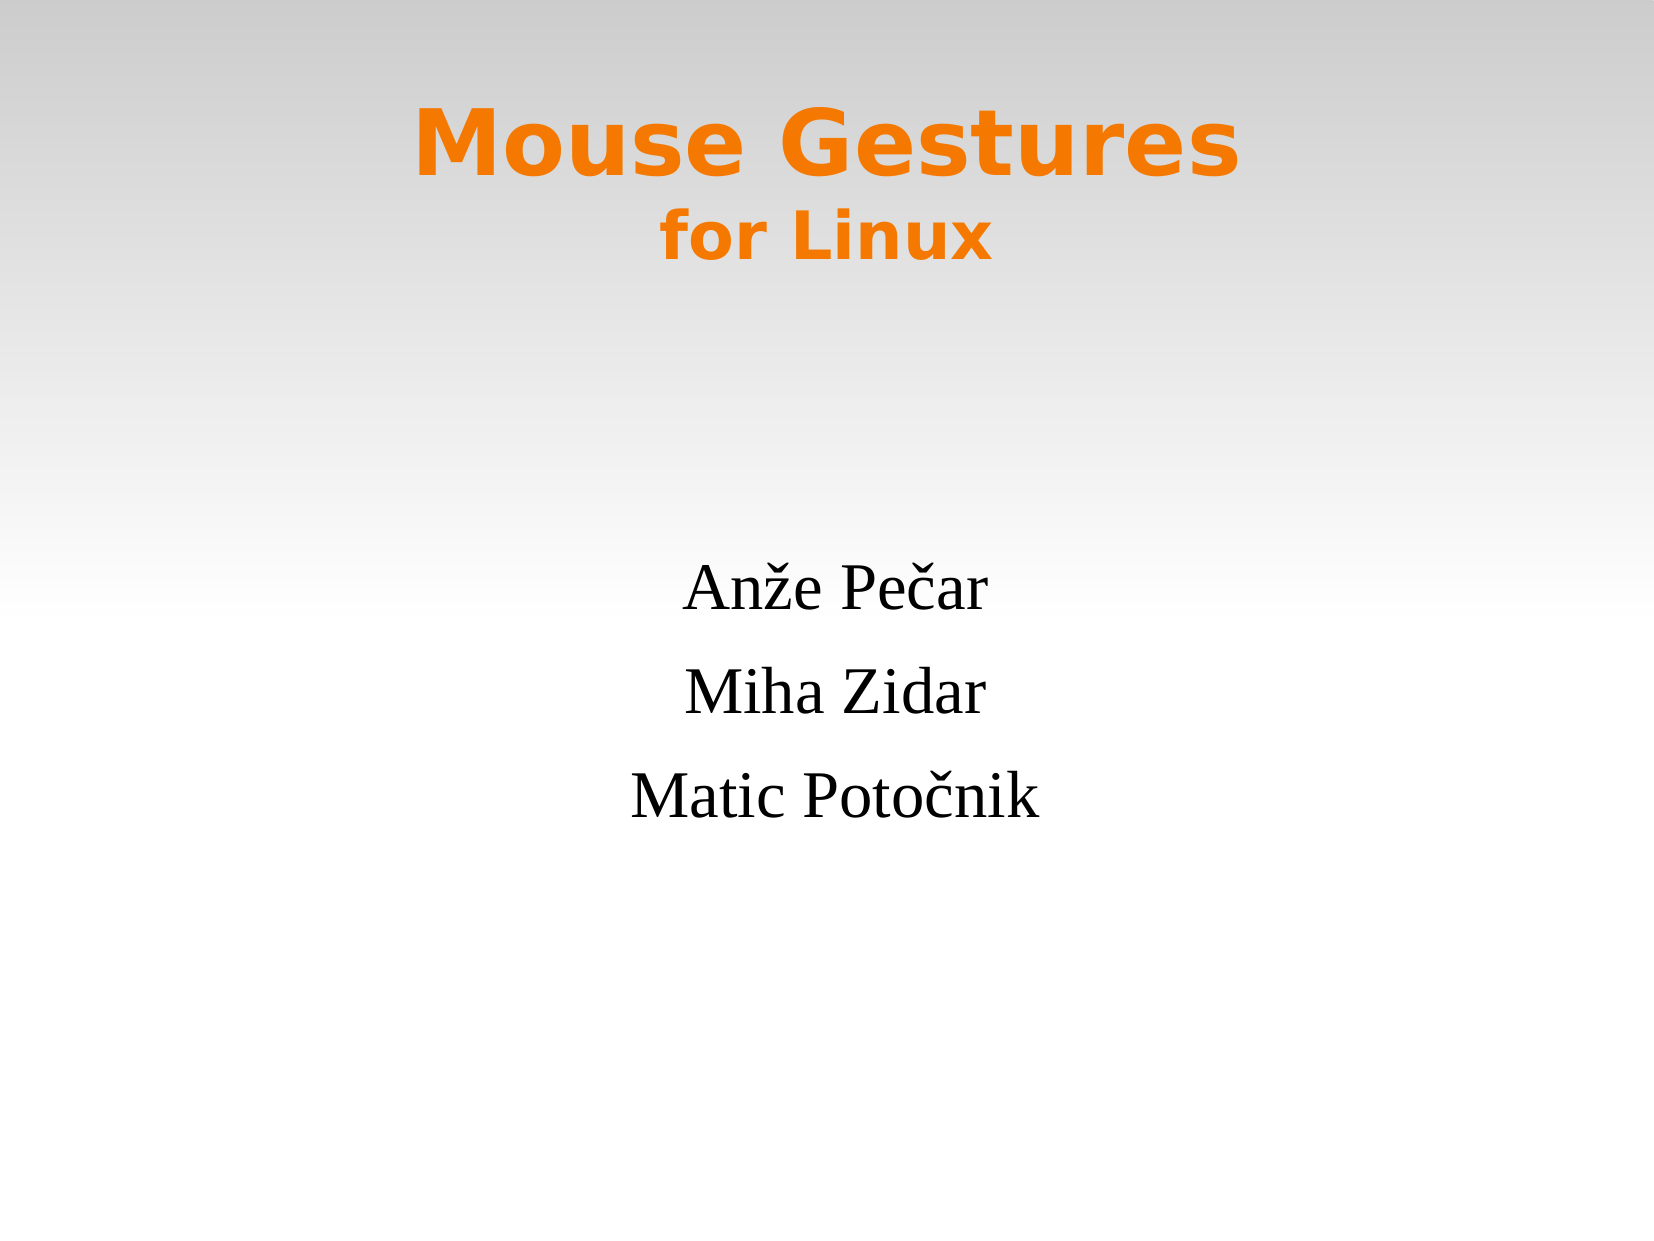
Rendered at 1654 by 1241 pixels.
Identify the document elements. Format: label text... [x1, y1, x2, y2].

title Mouse Gestures for Linux [82, 78, 1571, 287]
list Anže Pečar Miha Zidar Matic Potočnik [82, 343, 1571, 1162]
